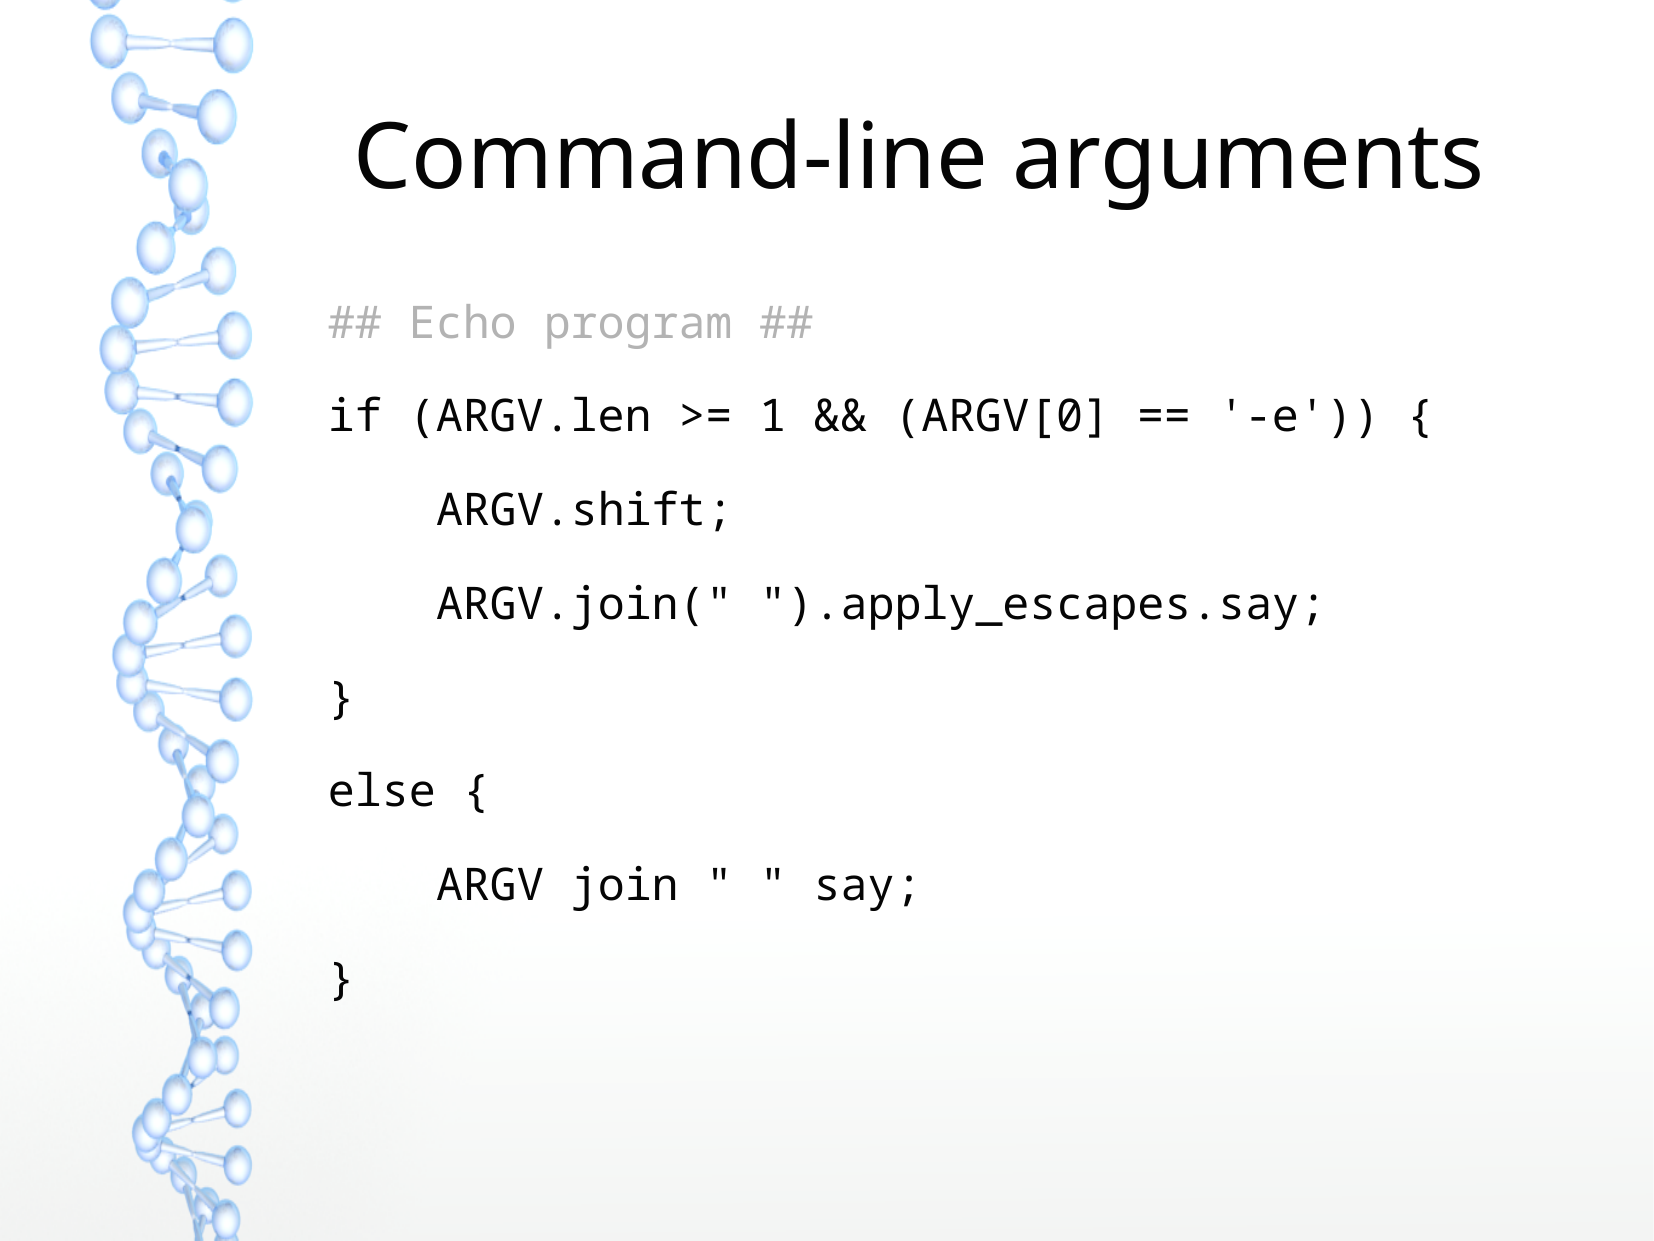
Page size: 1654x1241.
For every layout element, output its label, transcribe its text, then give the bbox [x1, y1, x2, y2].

picture [0, 0, 1654, 1241]
title Command-line arguments [269, 49, 1571, 257]
list ## Echo program ## if (ARGV.len >= 1 && (ARGV[0] == '-e')) { ARGV.shift; ARGV.join(" ").apply_escapes.say; } else { ARGV join " " say; } [269, 290, 1538, 1010]
